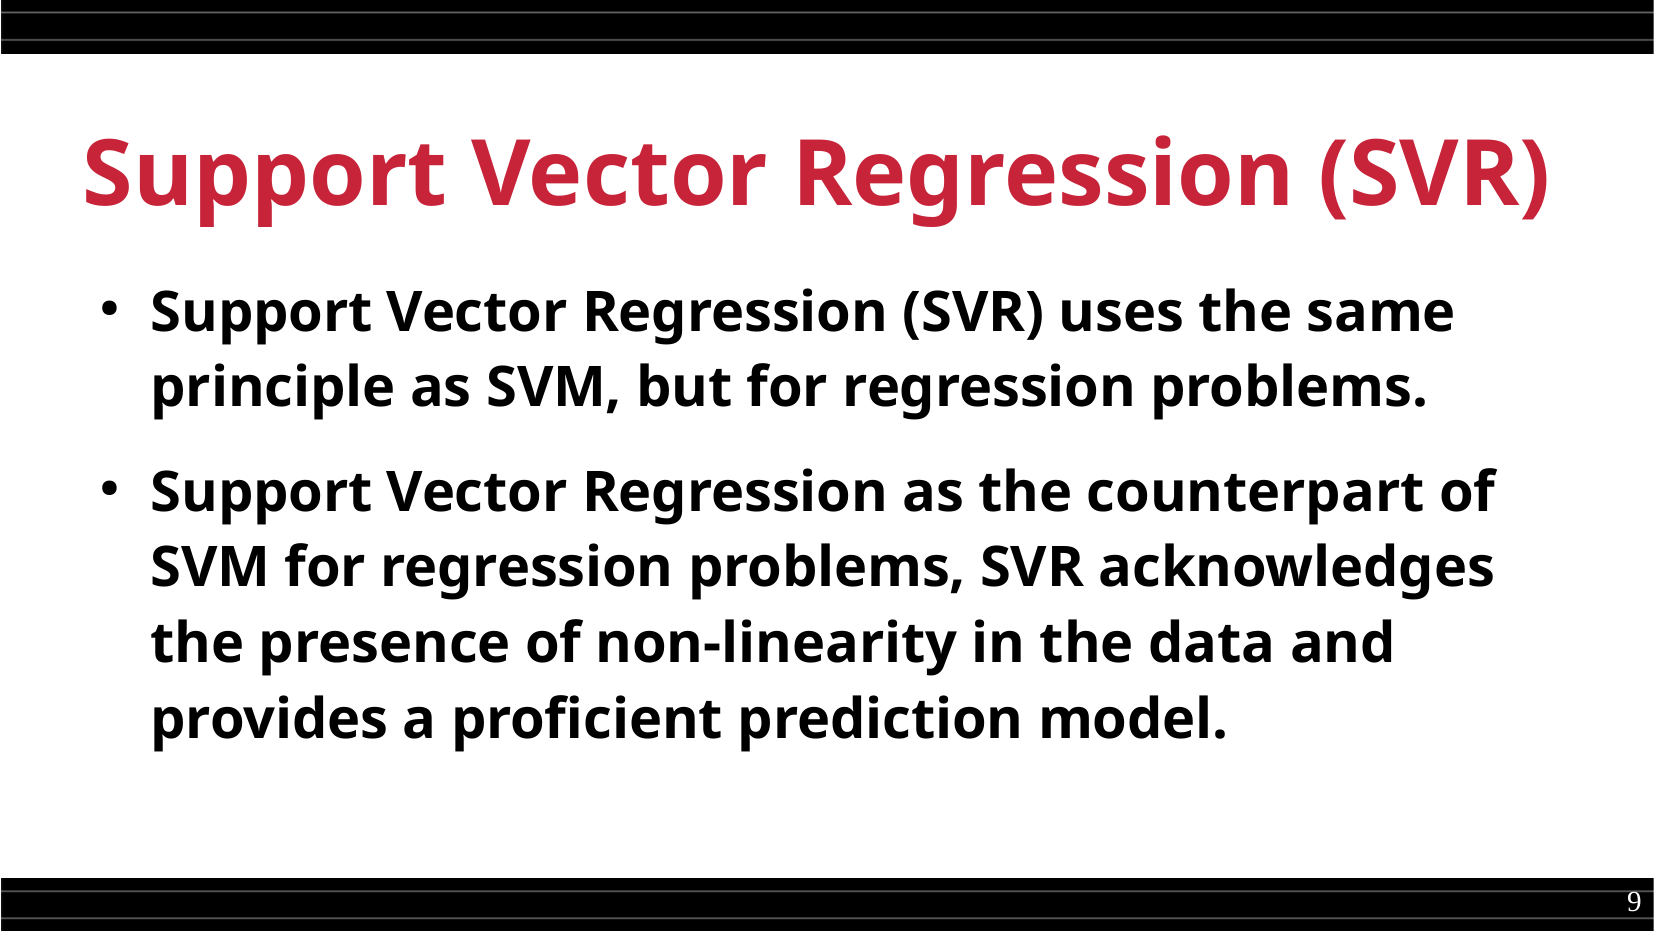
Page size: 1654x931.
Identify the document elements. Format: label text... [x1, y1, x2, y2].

title Support Vector Regression (SVR) [82, 92, 1571, 249]
list Support Vector Regression (SVR) uses the same principle as SVM, but for regression problems. Support Vector Regression as the counterpart of SVM for regression problems, SVR acknowledges the presence of non-linearity in the data and provides a proficient prediction model. [82, 271, 1571, 758]
picture [1, 0, 1654, 54]
picture [1, 878, 1654, 931]
